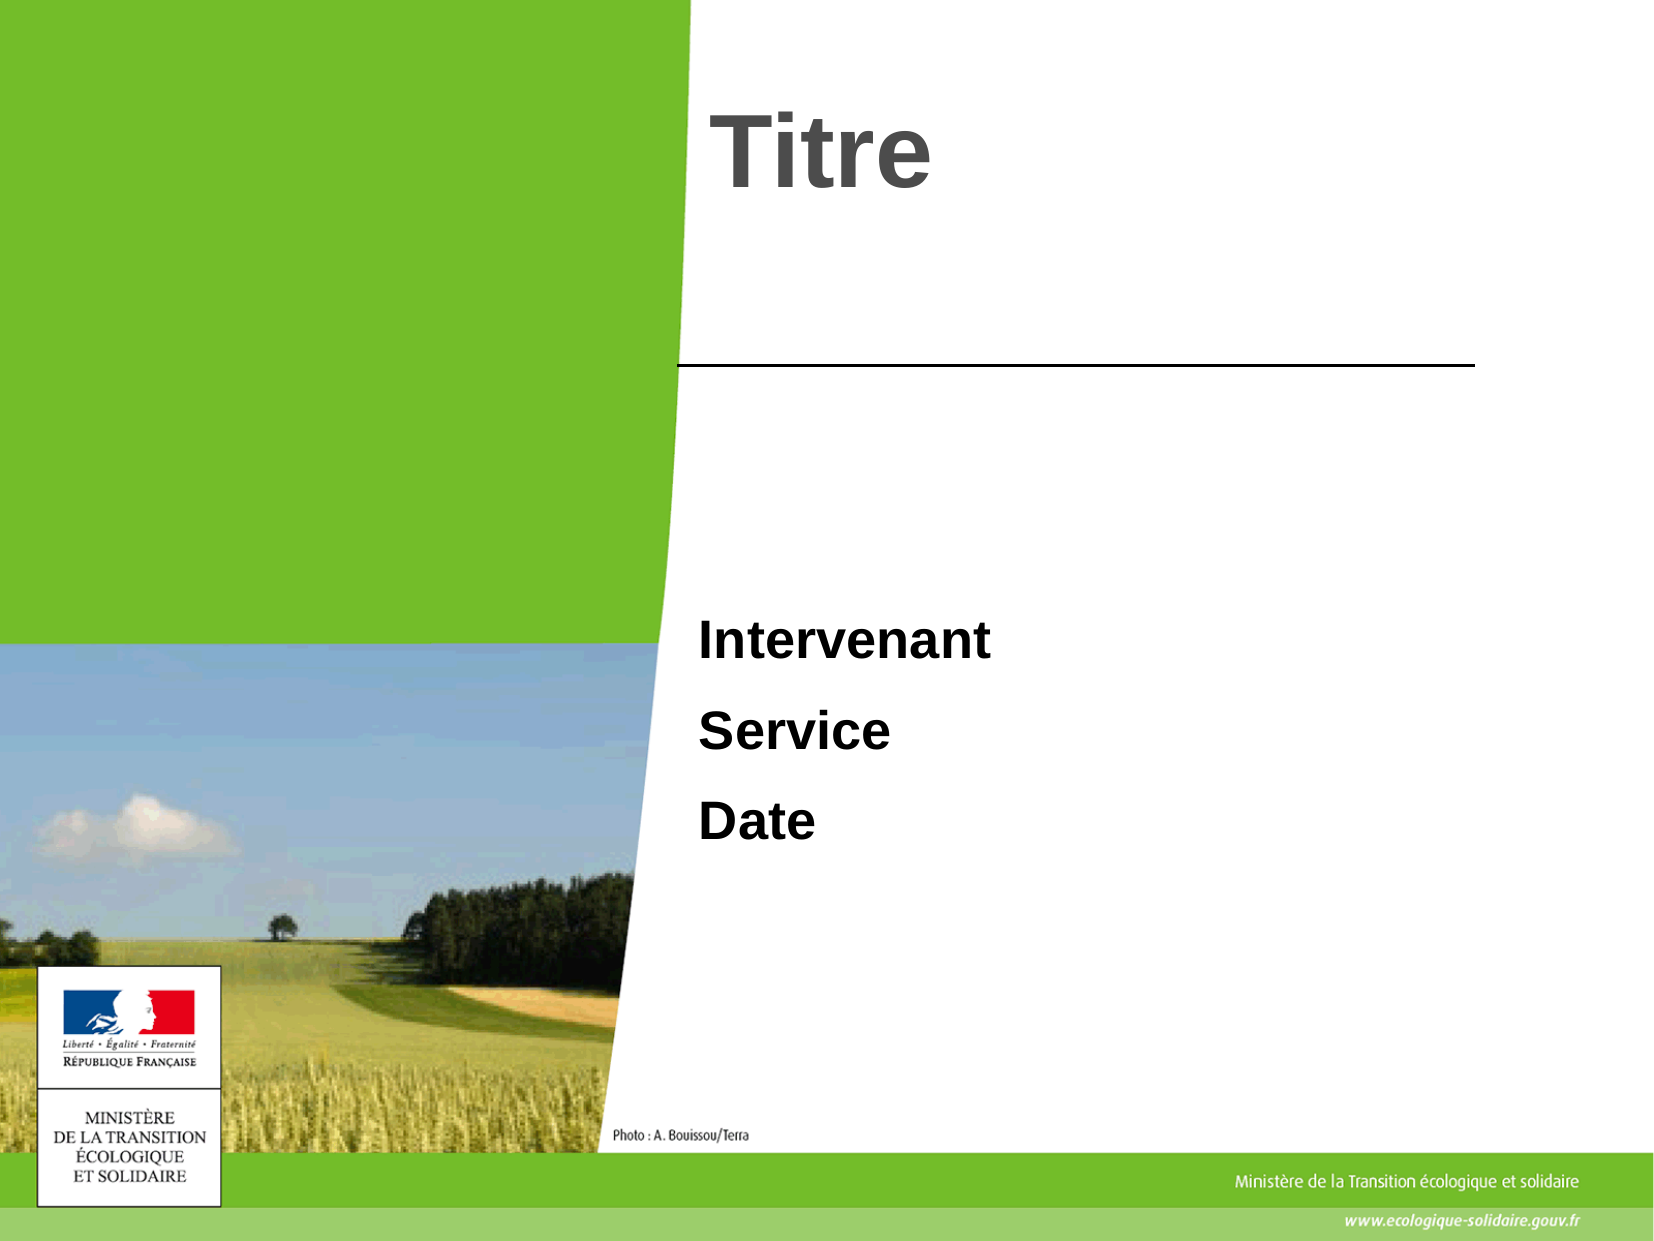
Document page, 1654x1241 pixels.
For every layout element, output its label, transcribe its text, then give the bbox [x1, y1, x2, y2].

picture [0, 0, 1654, 1241]
subtitle Intervenant Service Date [699, 609, 1487, 851]
title Titre [709, 55, 1643, 248]
